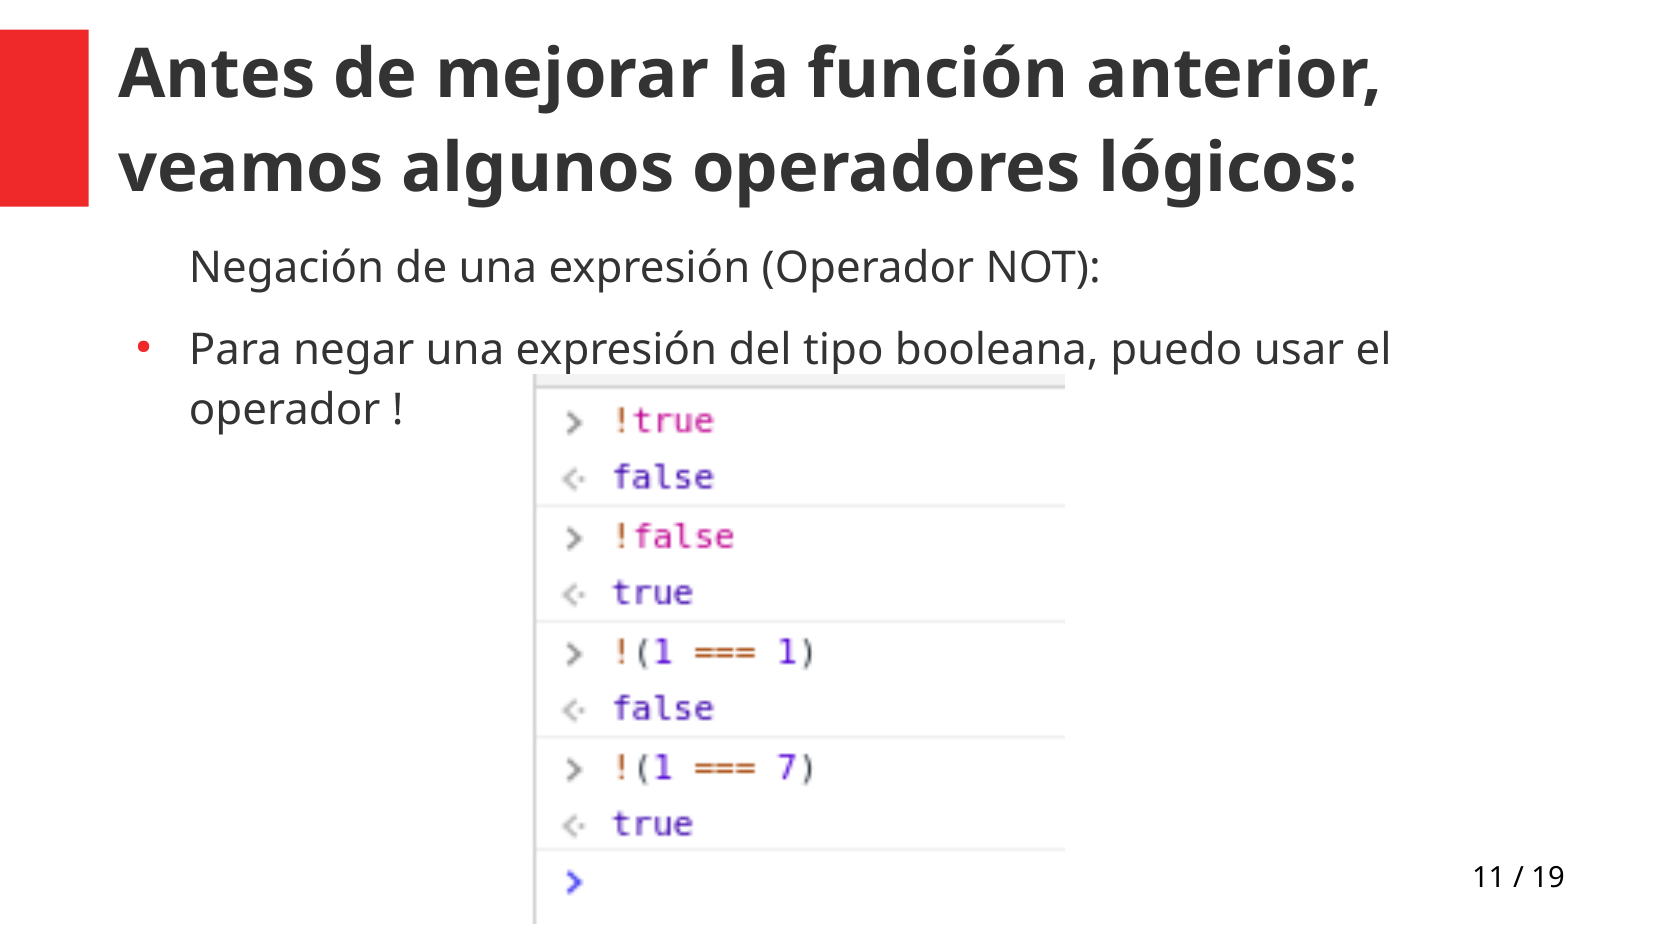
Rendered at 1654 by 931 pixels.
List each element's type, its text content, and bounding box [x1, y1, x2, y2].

list Negación de una expresión (Operador NOT): Para negar una expresión del tipo booleana, puedo usar el operador ! [118, 236, 1595, 798]
title Antes de mejorar la función anterior, veamos algunos operadores lógicos: [118, 29, 1595, 207]
picture [531, 374, 1065, 924]
